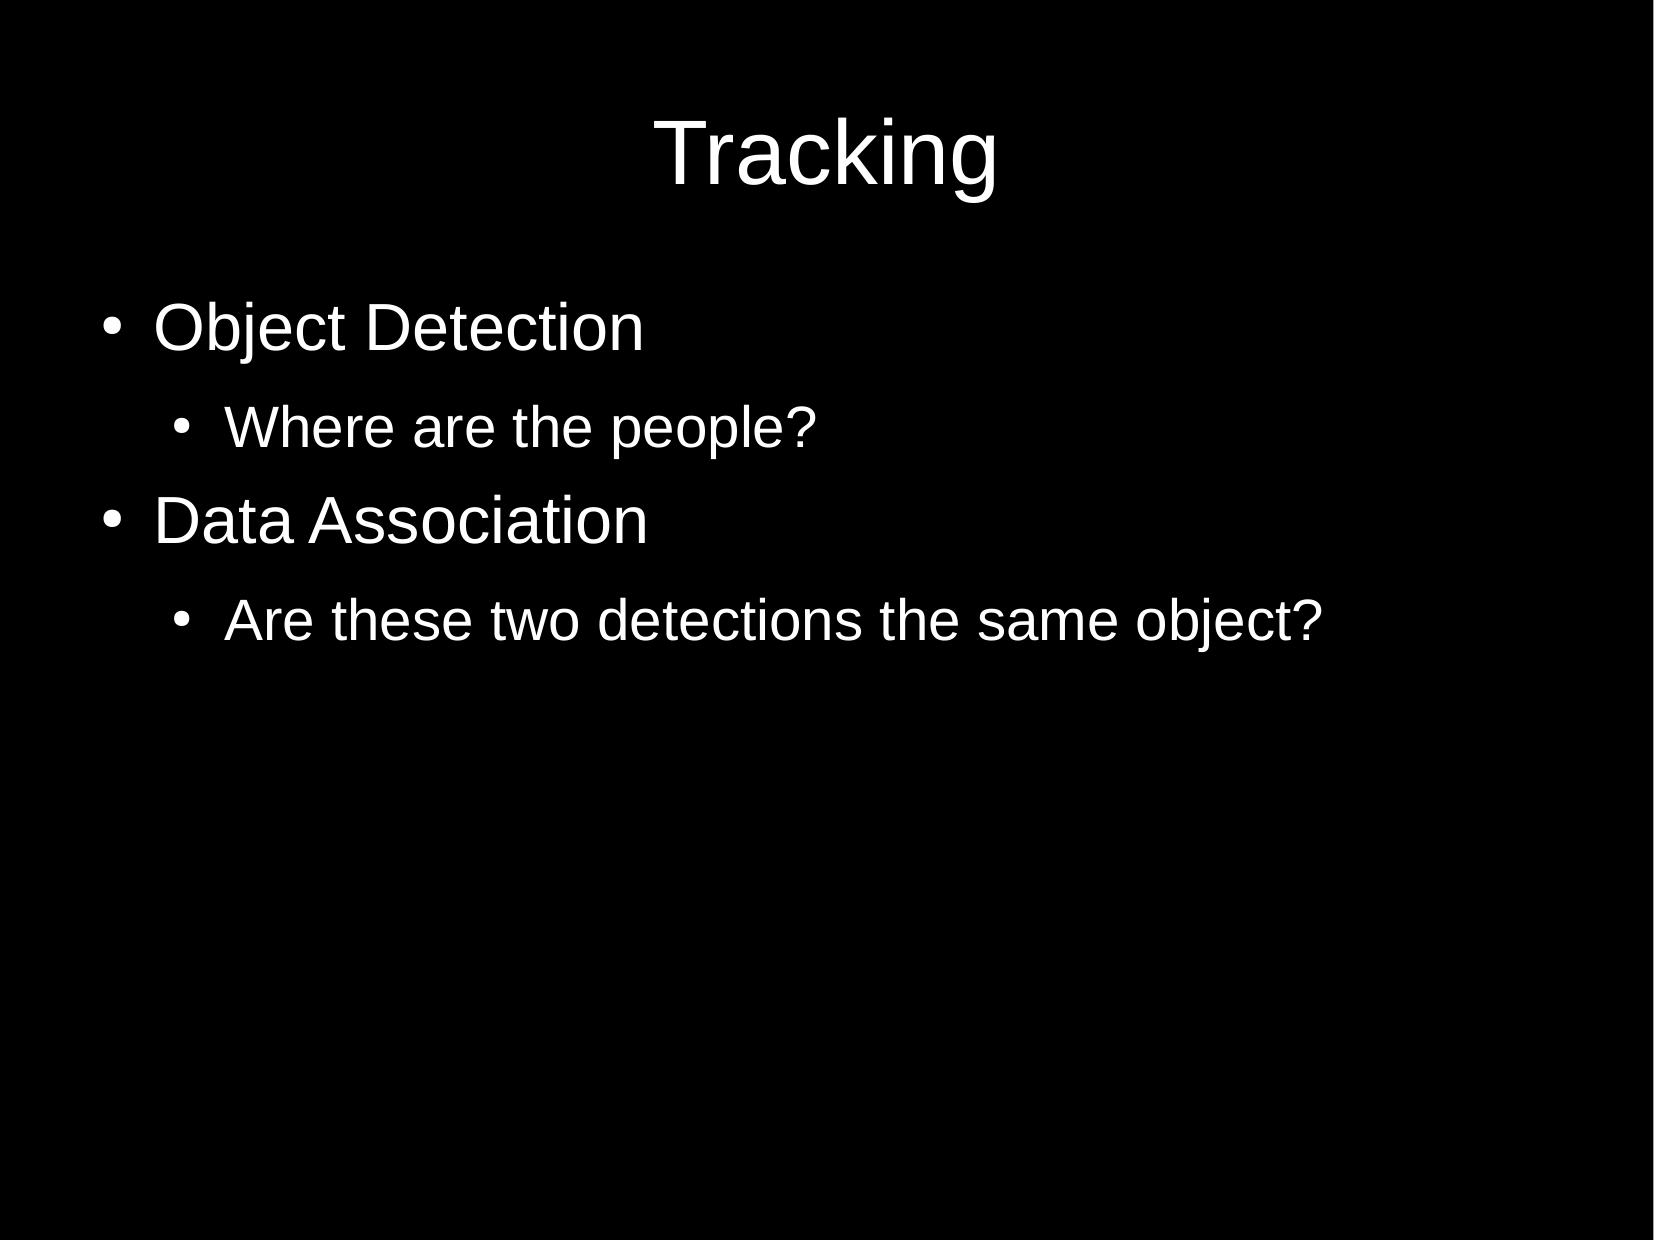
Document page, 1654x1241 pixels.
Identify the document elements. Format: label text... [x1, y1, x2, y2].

list Object Detection Where are the people? Data Association Are these two detections the same object? [82, 290, 1571, 1109]
title Tracking [82, 49, 1571, 257]
